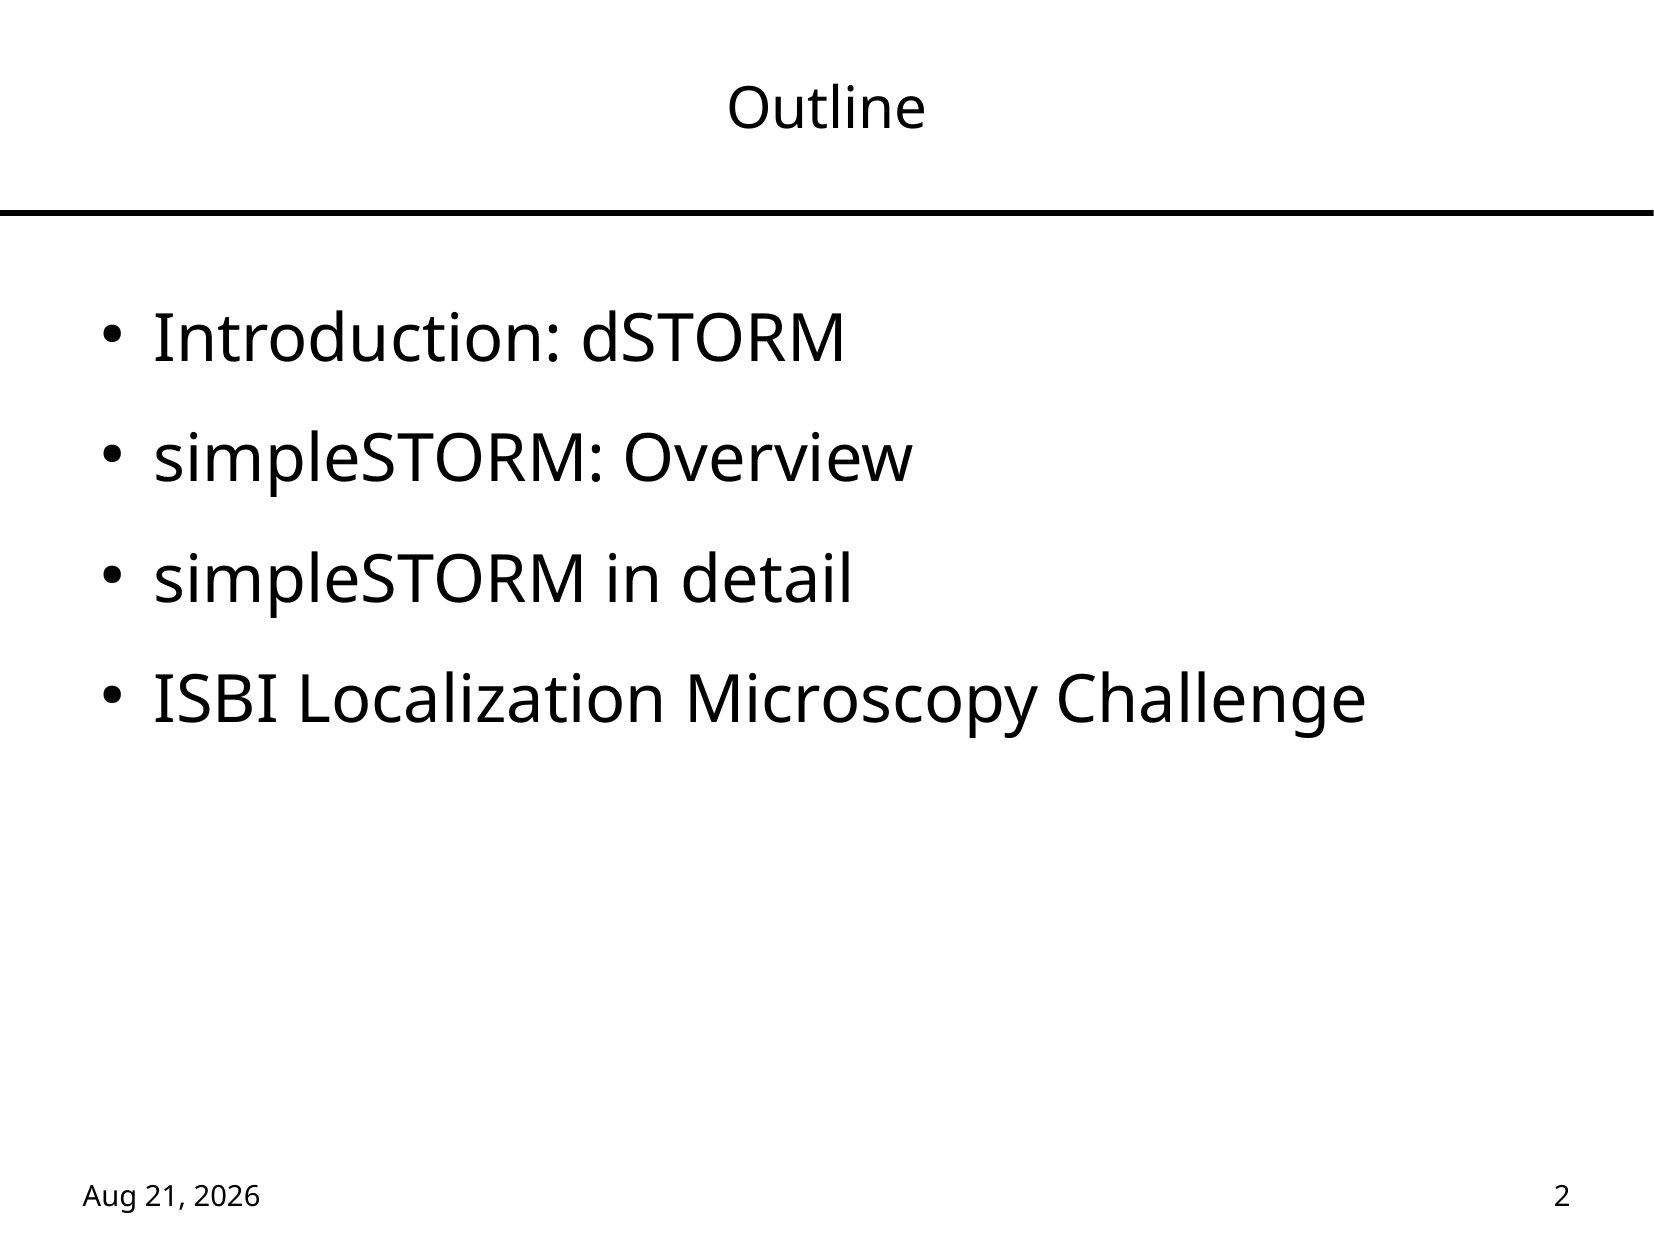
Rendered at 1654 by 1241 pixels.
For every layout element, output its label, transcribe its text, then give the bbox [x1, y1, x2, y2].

list Introduction: dSTORM simpleSTORM: Overview simpleSTORM in detail ISBI Localization Microscopy Challenge [82, 290, 1571, 1010]
title Outline [82, 2, 1571, 210]
